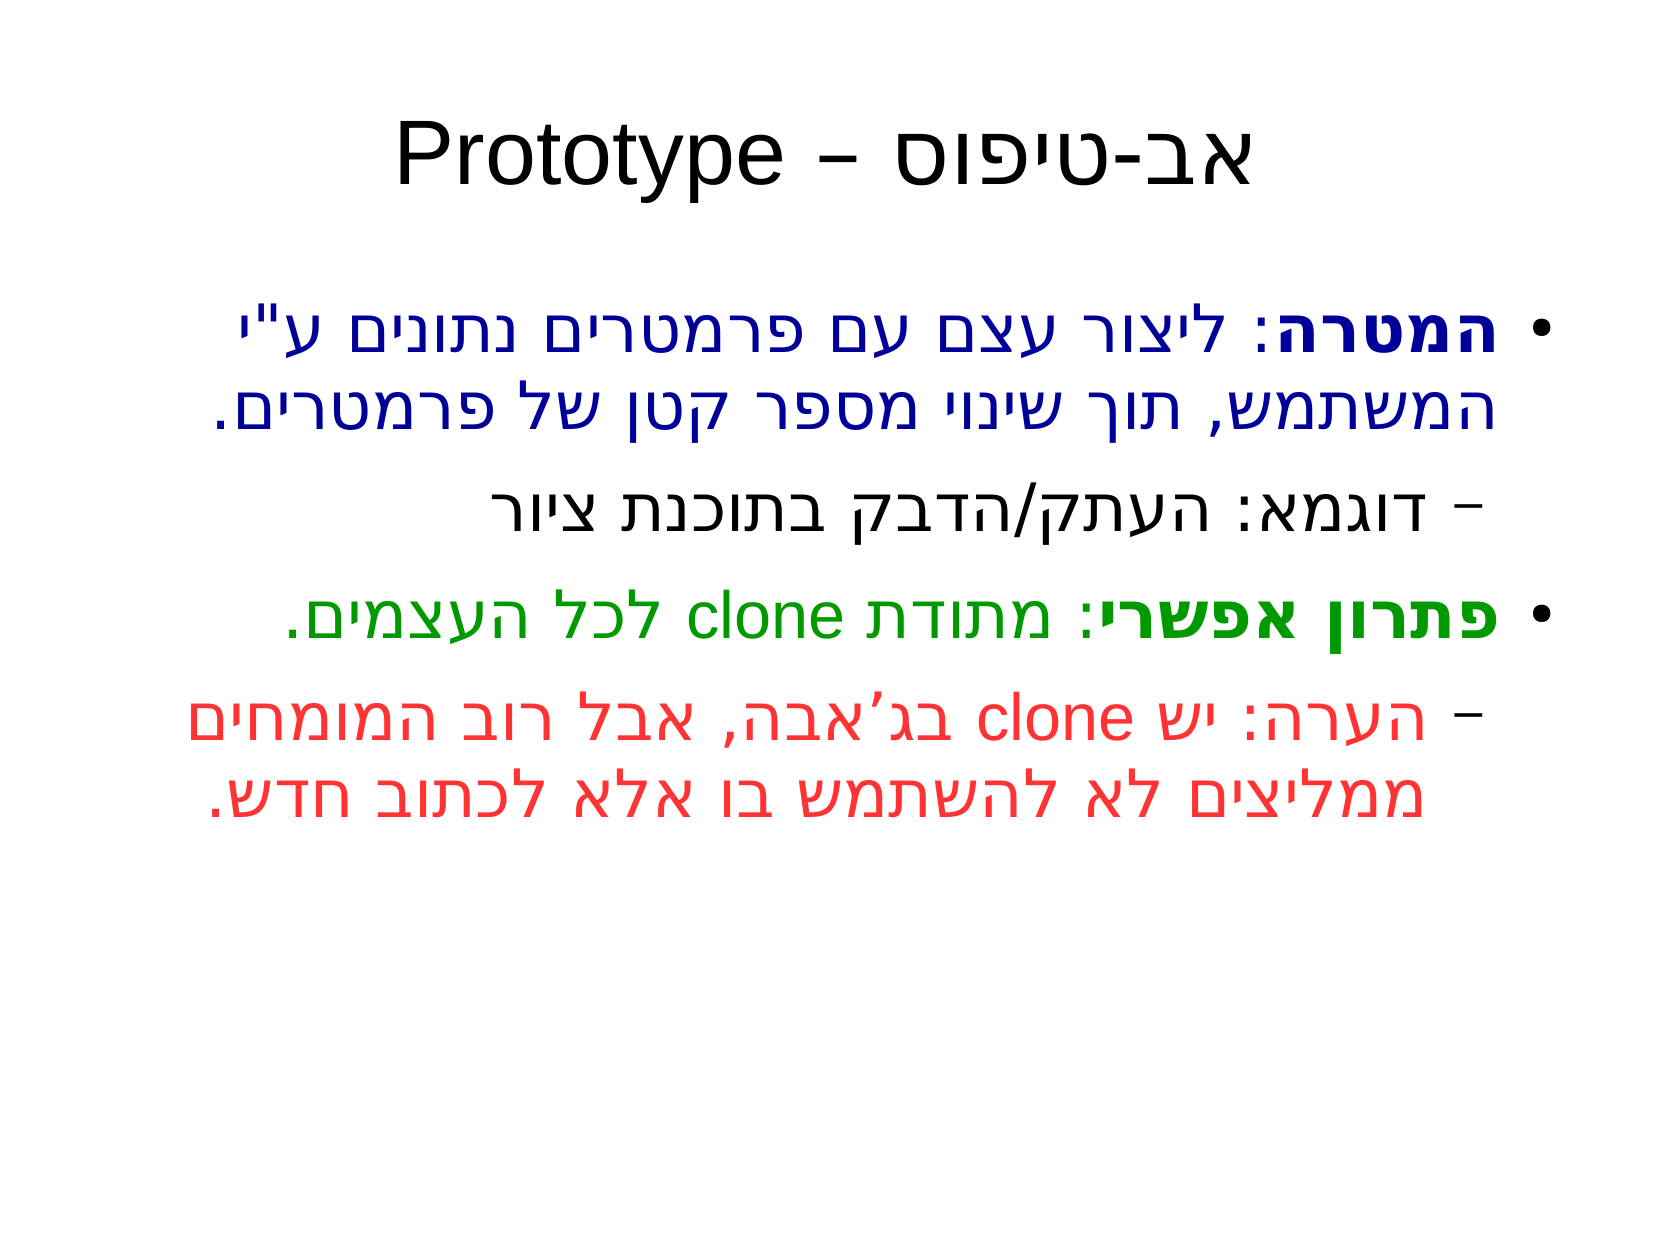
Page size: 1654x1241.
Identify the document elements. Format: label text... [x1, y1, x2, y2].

list המטרה: ליצור עצם עם פרמטרים נתונים ע"י המשתמש, תוך שינוי מספר קטן של פרמטרים. דוגמא: העתק/הדבק בתוכנת ציור פתרון אפשרי: מתודת clone לכל העצמים. הערה: יש clone בג’אבה, אבל רוב המומחים ממליצים לא להשתמש בו אלא לכתוב חדש. [82, 290, 1571, 1010]
title אב-טיפוס – Prototype [82, 49, 1571, 257]
